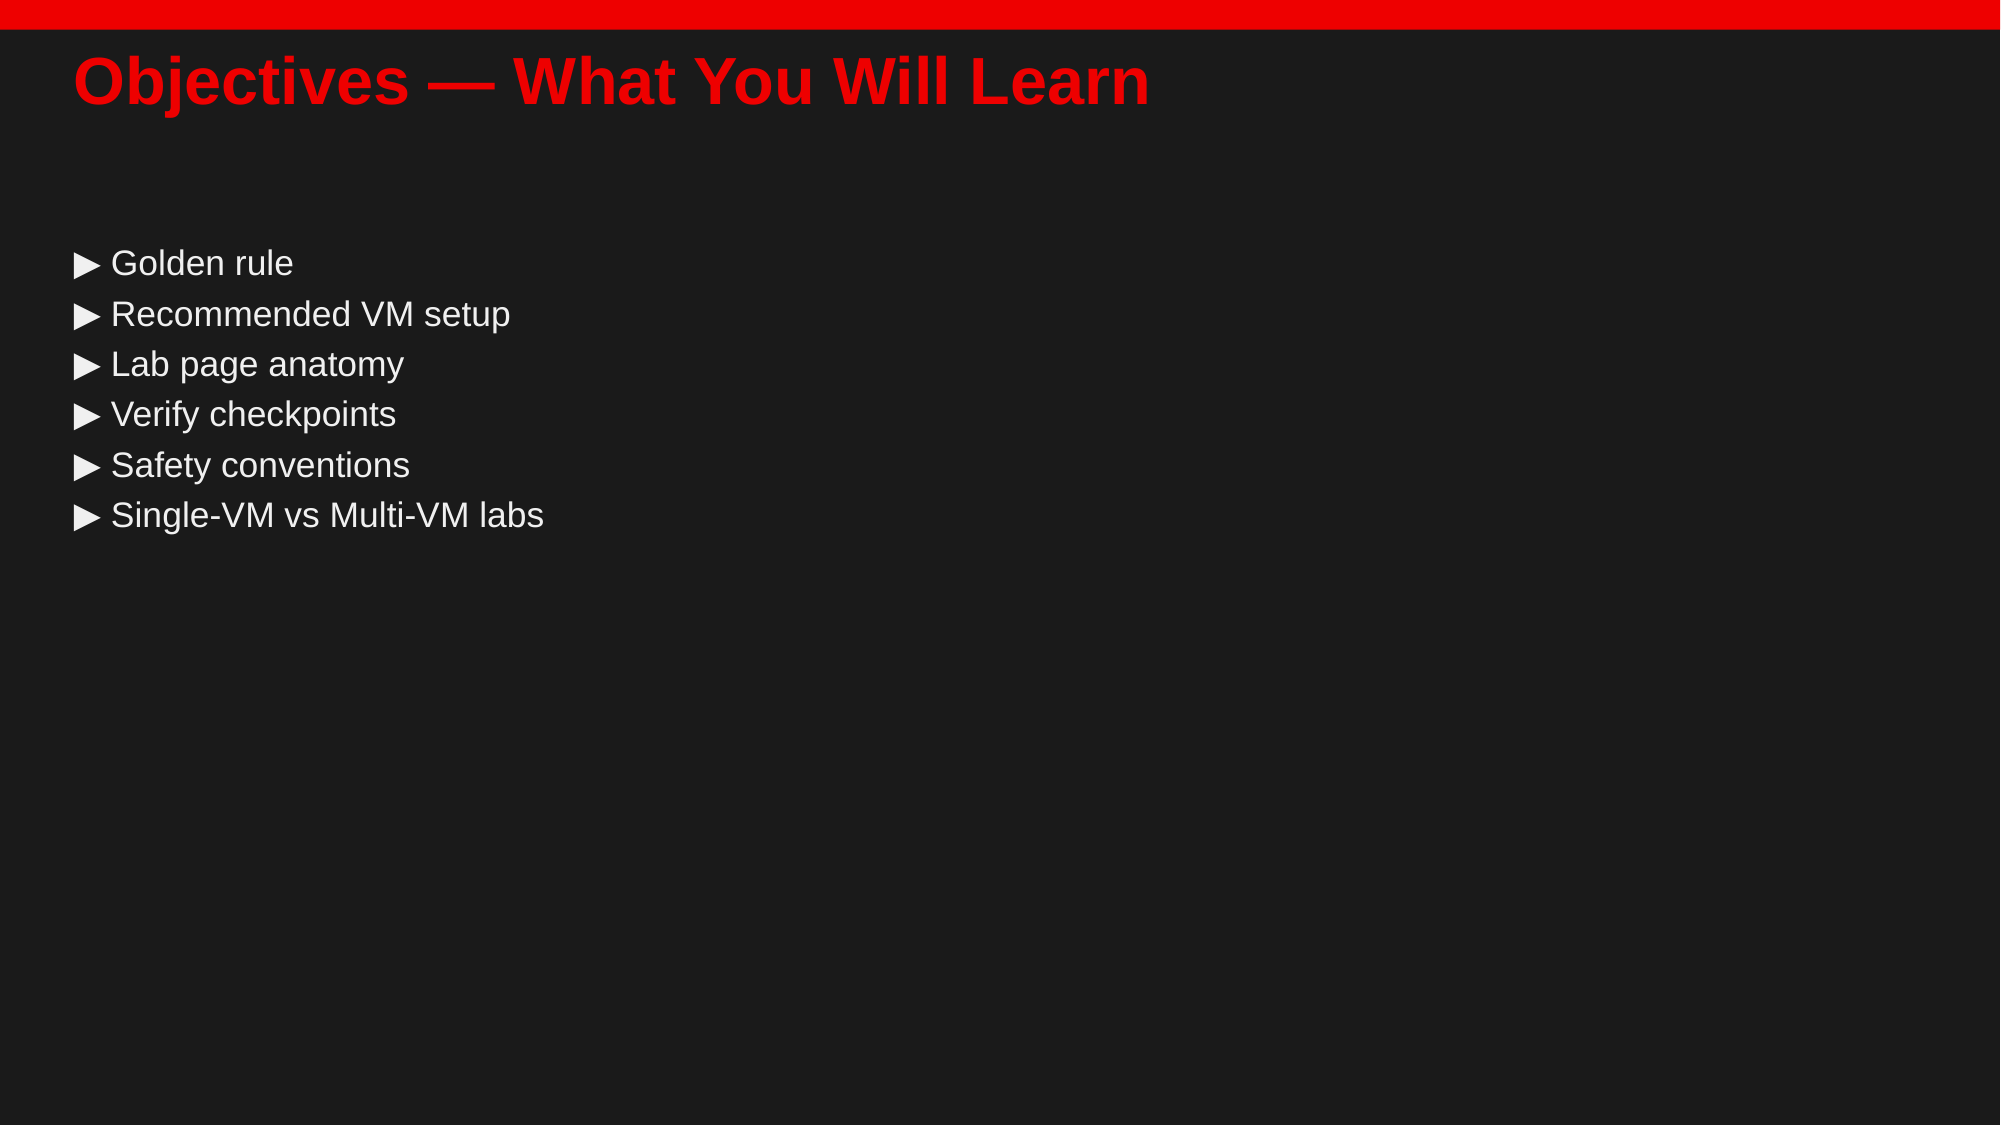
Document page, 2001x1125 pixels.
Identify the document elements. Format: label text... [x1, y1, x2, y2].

text_box [0, 0, 2001, 30]
text_box ▶ Golden rule ▶ Recommended VM setup ▶ Lab page anatomy ▶ Verify checkpoints ▶ Safety conventions ▶ Single-VM vs Multi-VM labs [59, 236, 1942, 1037]
text_box Objectives — What You Will Learn [59, 36, 1942, 208]
